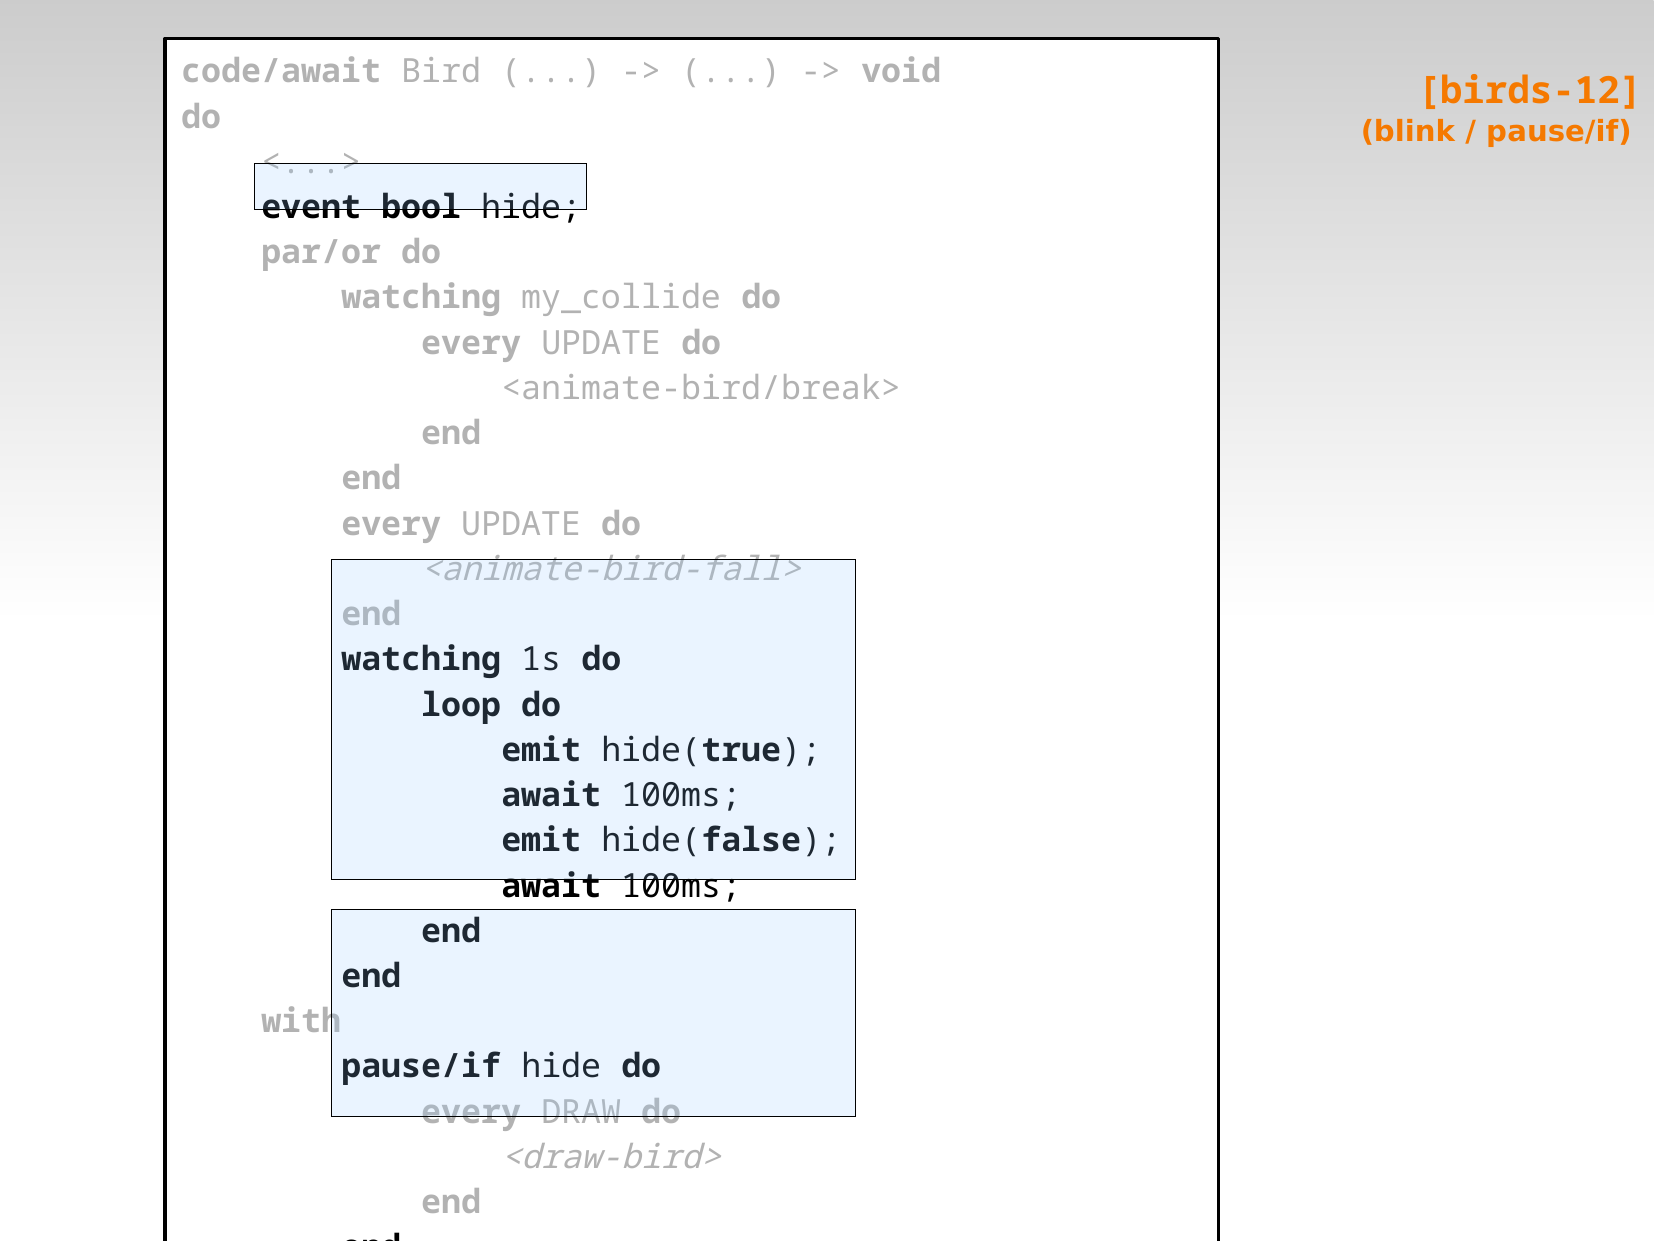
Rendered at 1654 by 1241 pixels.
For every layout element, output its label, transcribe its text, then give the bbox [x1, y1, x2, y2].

text_box [331, 559, 856, 880]
title [birds-12] (blink / pause/if) [154, 2, 1643, 210]
text_box [331, 909, 856, 1117]
text_box code/await Bird (...) -> (...) -> void do <...> event bool hide; par/or do watching my_collide do every UPDATE do <animate-bird/break> end end every UPDATE do <animate-bird-fall> end watching 1s do loop do emit hide(true); await 100ms; emit hide(false); await 100ms; end end with pause/if hide do every DRAW do <draw-bird> end end end end [165, 210, 1219, 1205]
text_box [254, 163, 587, 210]
